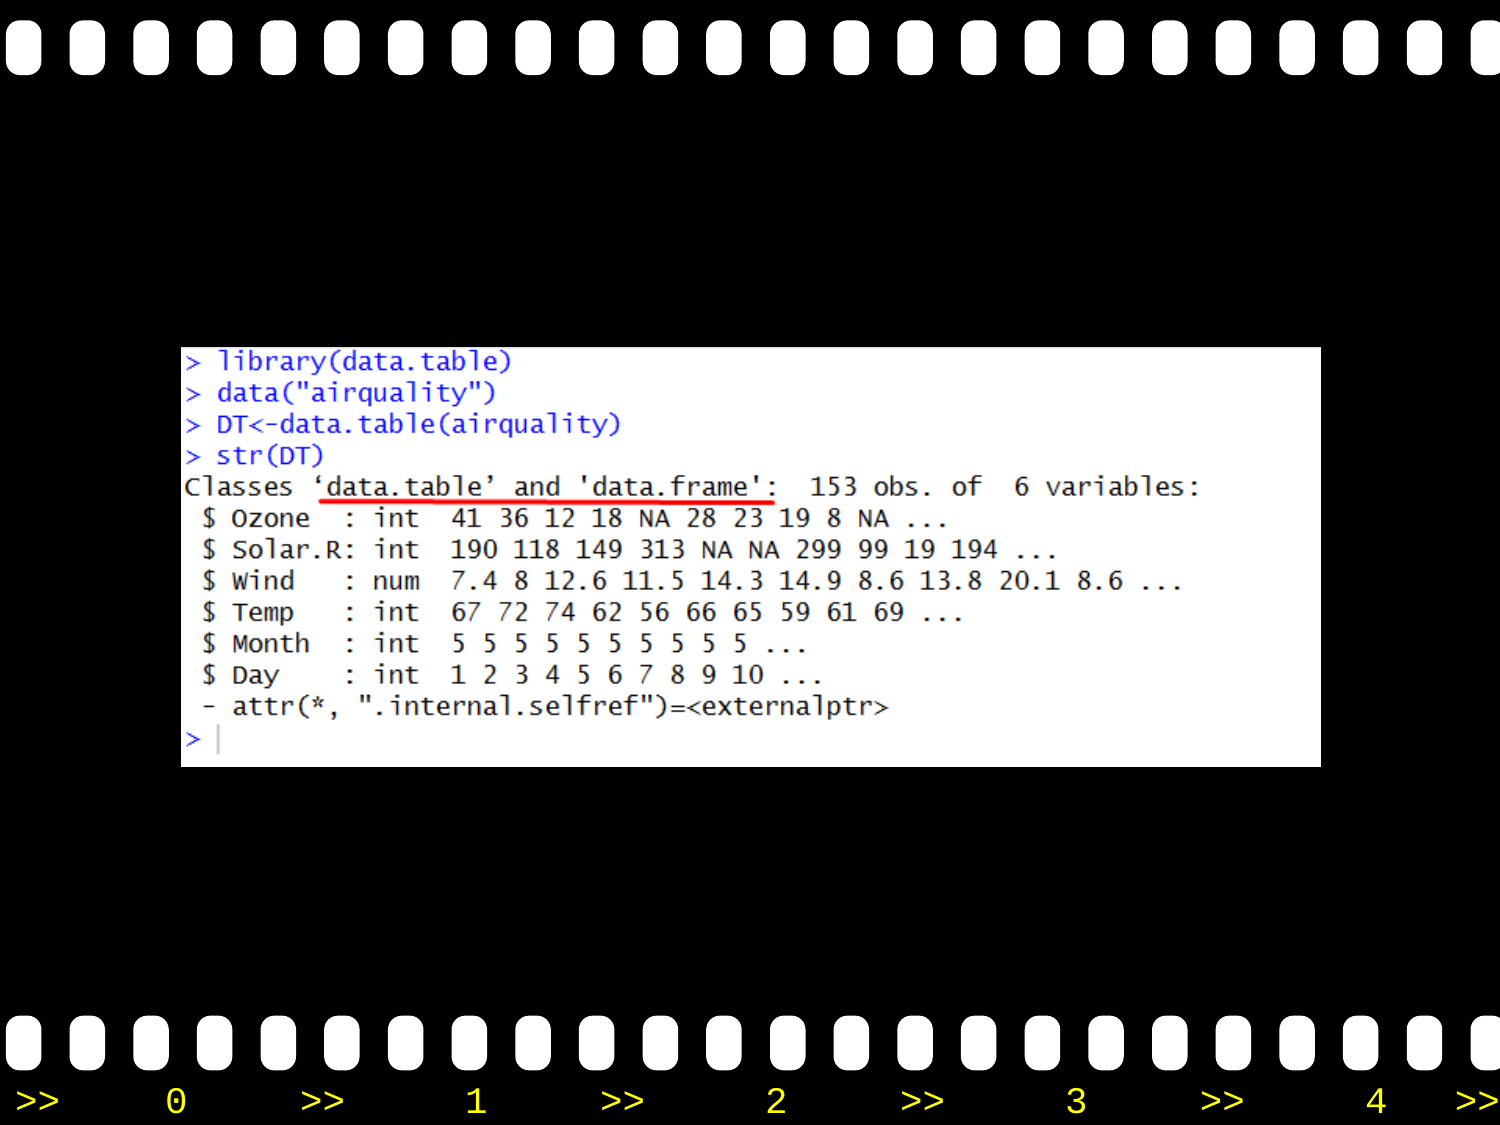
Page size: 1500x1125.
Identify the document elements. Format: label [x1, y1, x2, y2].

picture [181, 347, 1321, 767]
